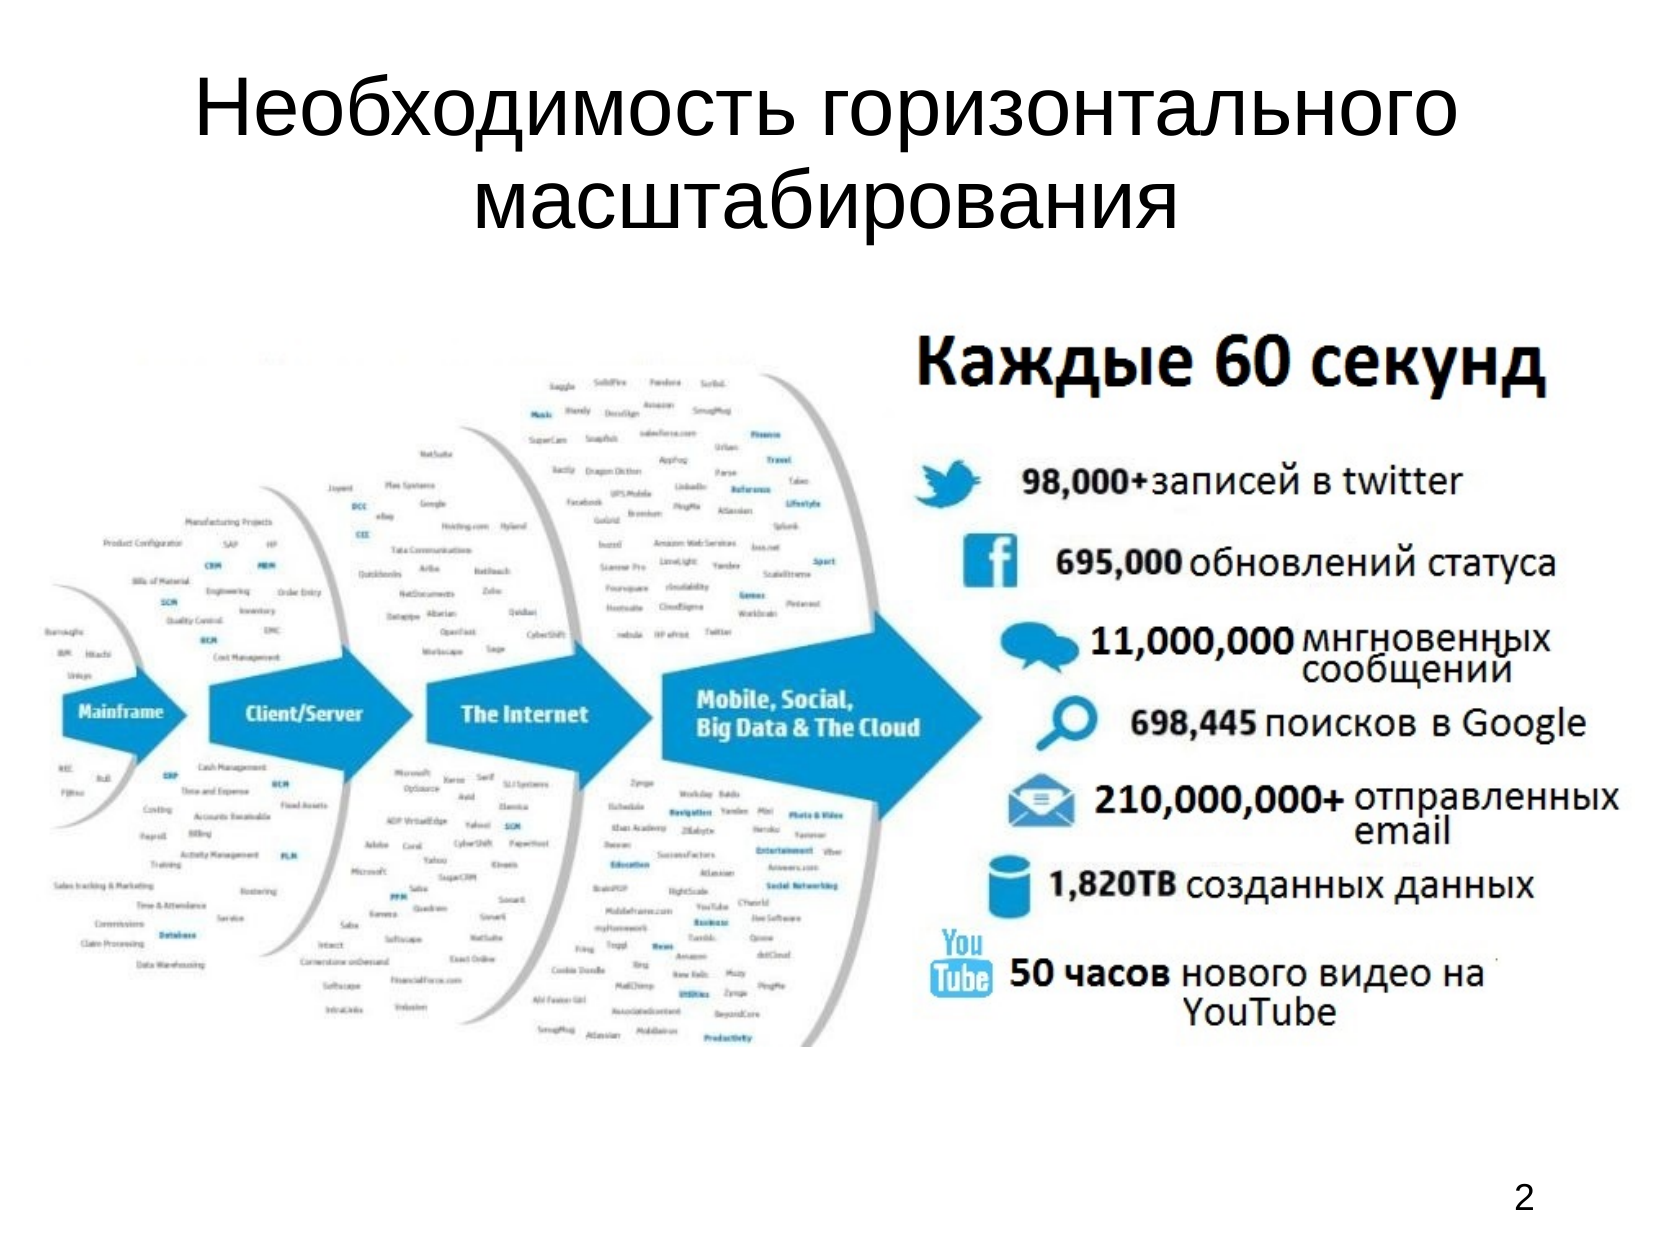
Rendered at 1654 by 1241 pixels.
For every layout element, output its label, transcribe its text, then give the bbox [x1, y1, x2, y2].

text_box <номер> [1508, 1169, 1654, 1241]
picture [24, 287, 1635, 1047]
title Необходимость горизонтального масштабирования [82, 49, 1571, 257]
